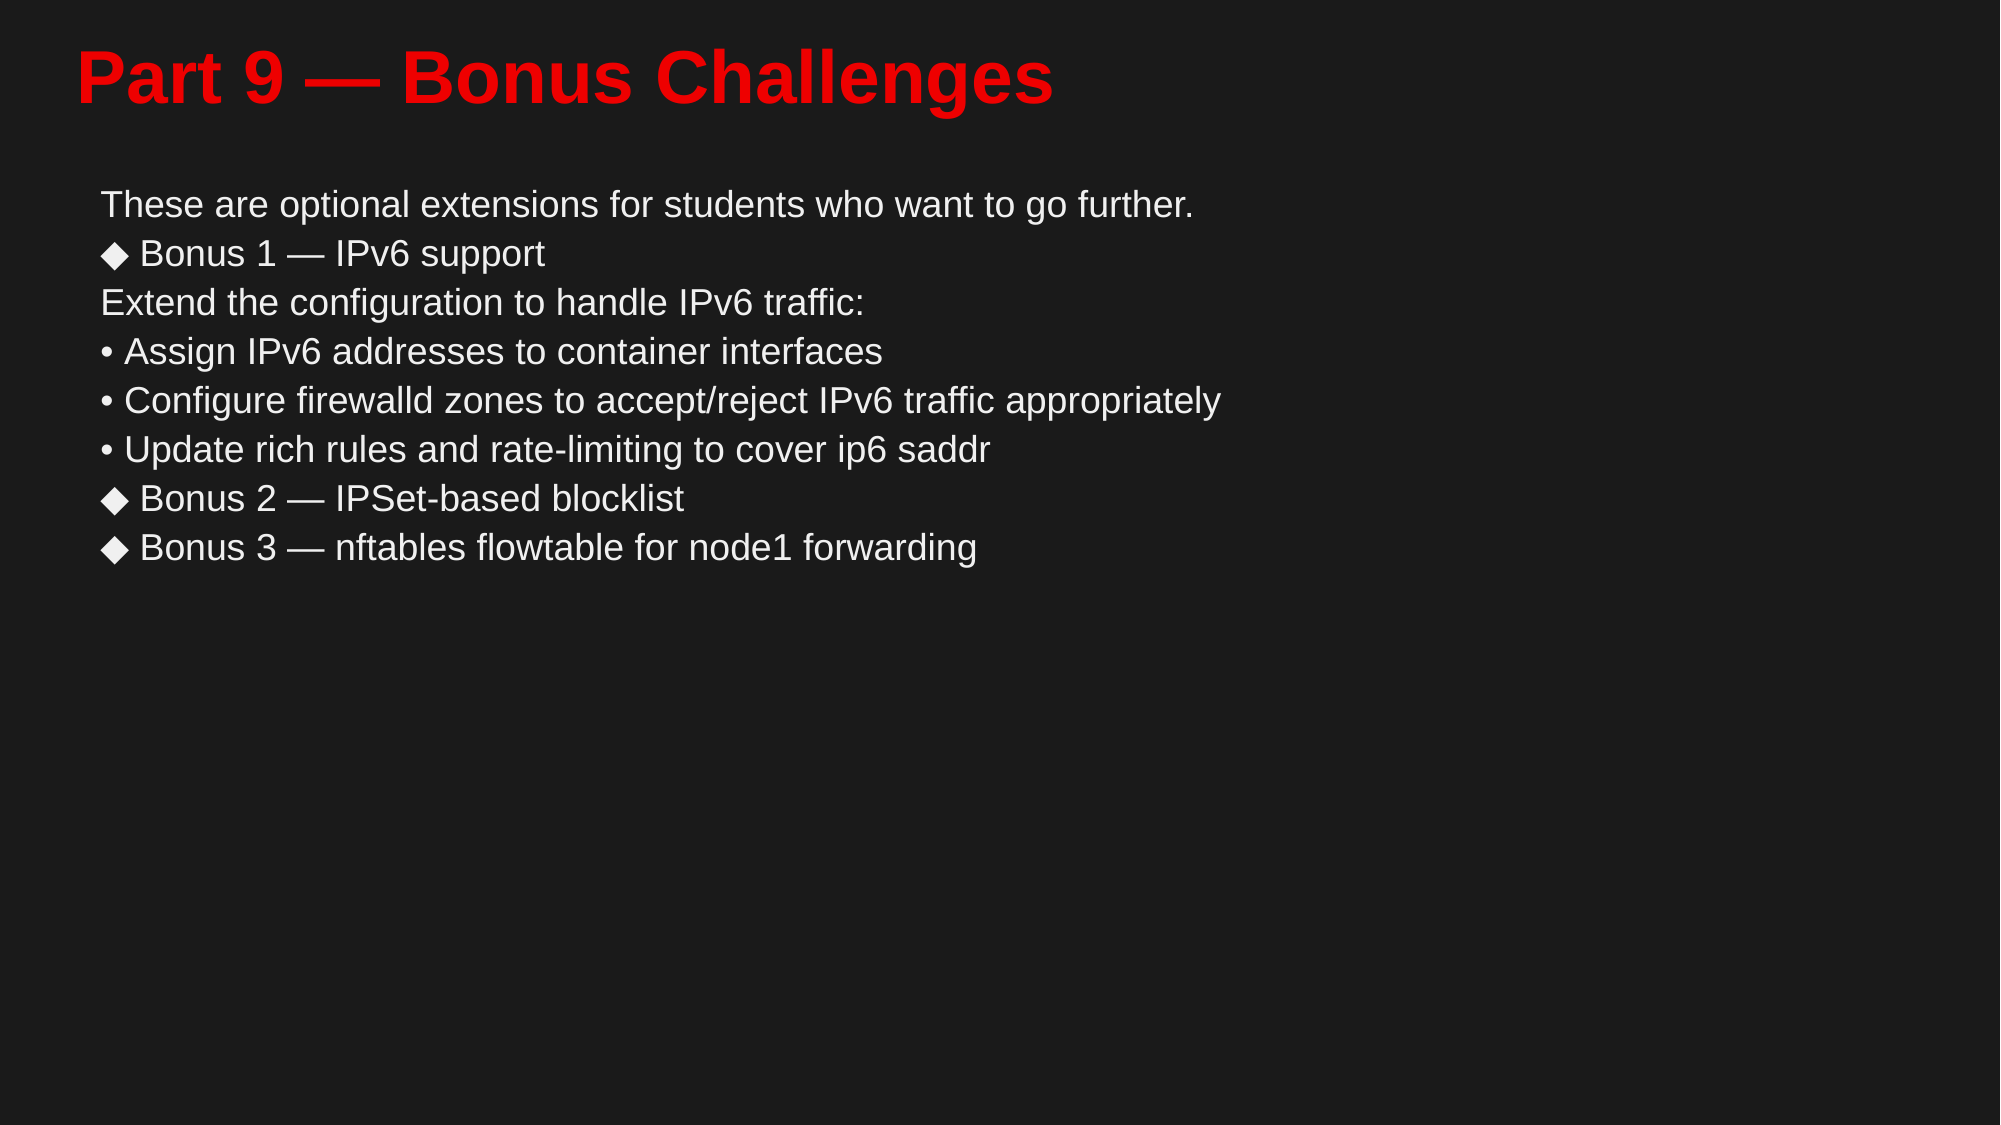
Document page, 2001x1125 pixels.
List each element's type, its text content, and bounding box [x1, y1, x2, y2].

text_box Part 9 — Bonus Challenges [59, 23, 1942, 154]
text_box These are optional extensions for students who want to go further. ◆ Bonus 1 — IPv6 support Extend the configuration to handle IPv6 traffic: • Assign IPv6 addresses to container interfaces • Configure firewalld zones to accept/reject IPv6 traffic appropriately • Update rich rules and rate-limiting to cover ip6 saddr ◆ Bonus 2 — IPSet-based blocklist ◆ Bonus 3 — nftables flowtable for node1 forwarding [59, 171, 1942, 1087]
